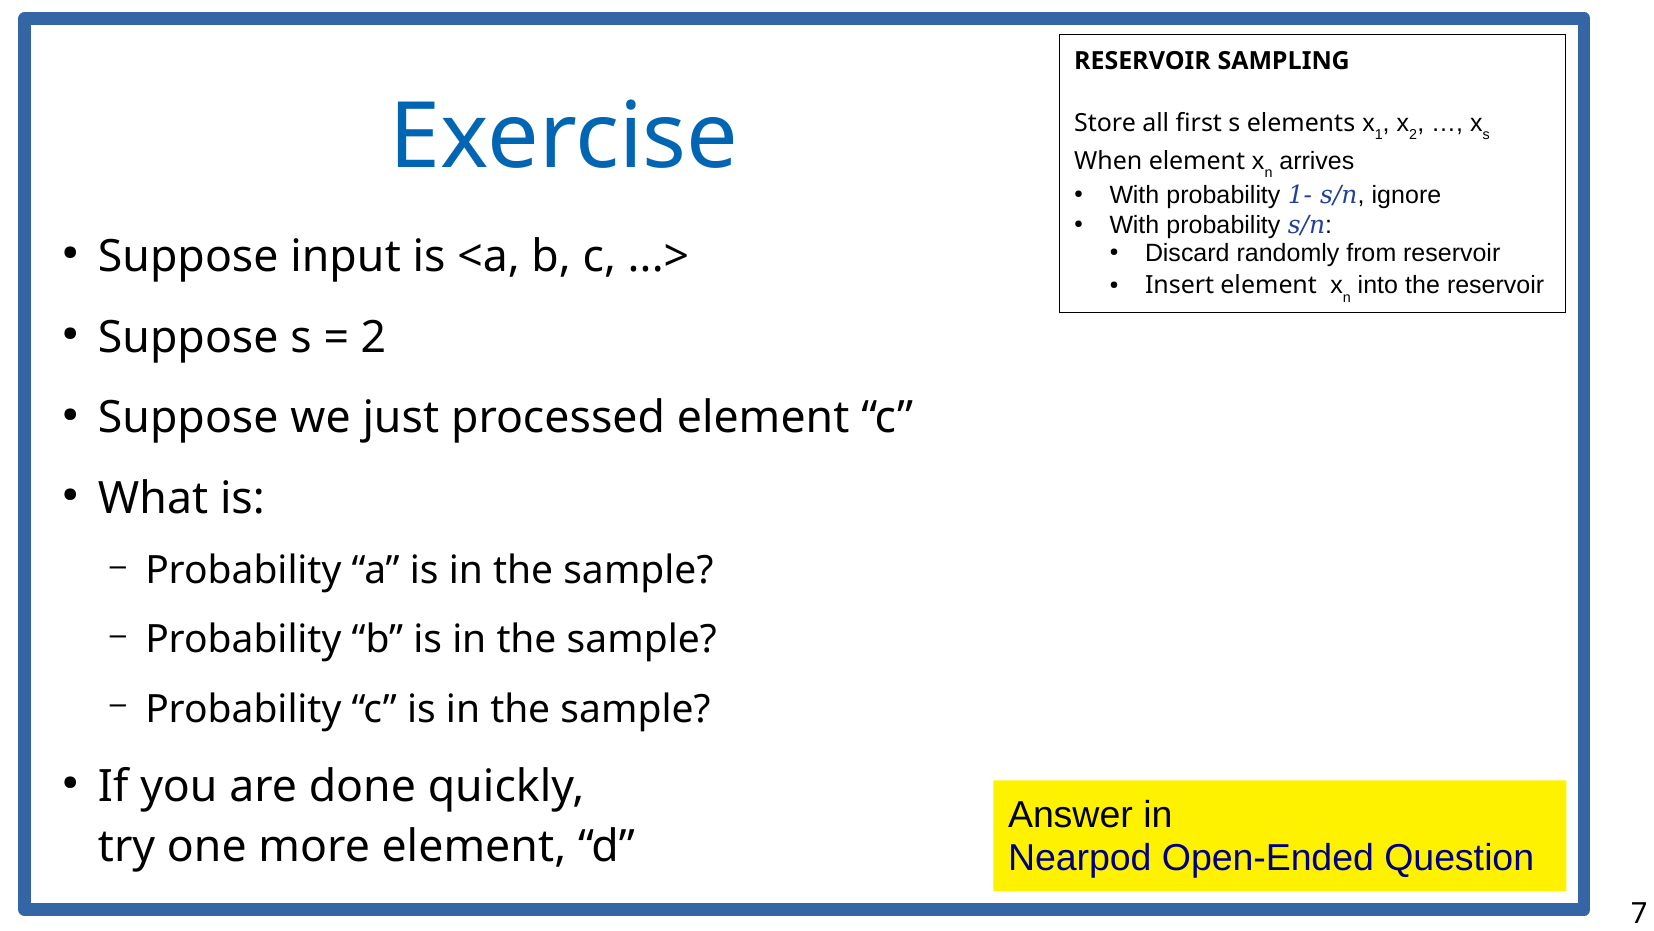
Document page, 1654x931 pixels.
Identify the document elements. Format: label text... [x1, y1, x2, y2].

title Exercise [82, 29, 1046, 223]
text_box RESERVOIR SAMPLING Store all first s elements x1, x2, …, xs When element xn arrives With probability 1- s/n, ignore With probability s/n: Discard randomly from reservoir Insert element xn into the reservoir [1059, 34, 1566, 300]
list Suppose input is <a, b, c, ...> Suppose s = 2 Suppose we just processed element “c” What is: Probability “a” is in the sample? Probability “b” is in the sample? Probability “c” is in the sample? If you are done quickly, try one more element, “d” [50, 223, 1071, 883]
text_box Answer in Nearpod Open-Ended Question [993, 780, 1567, 892]
